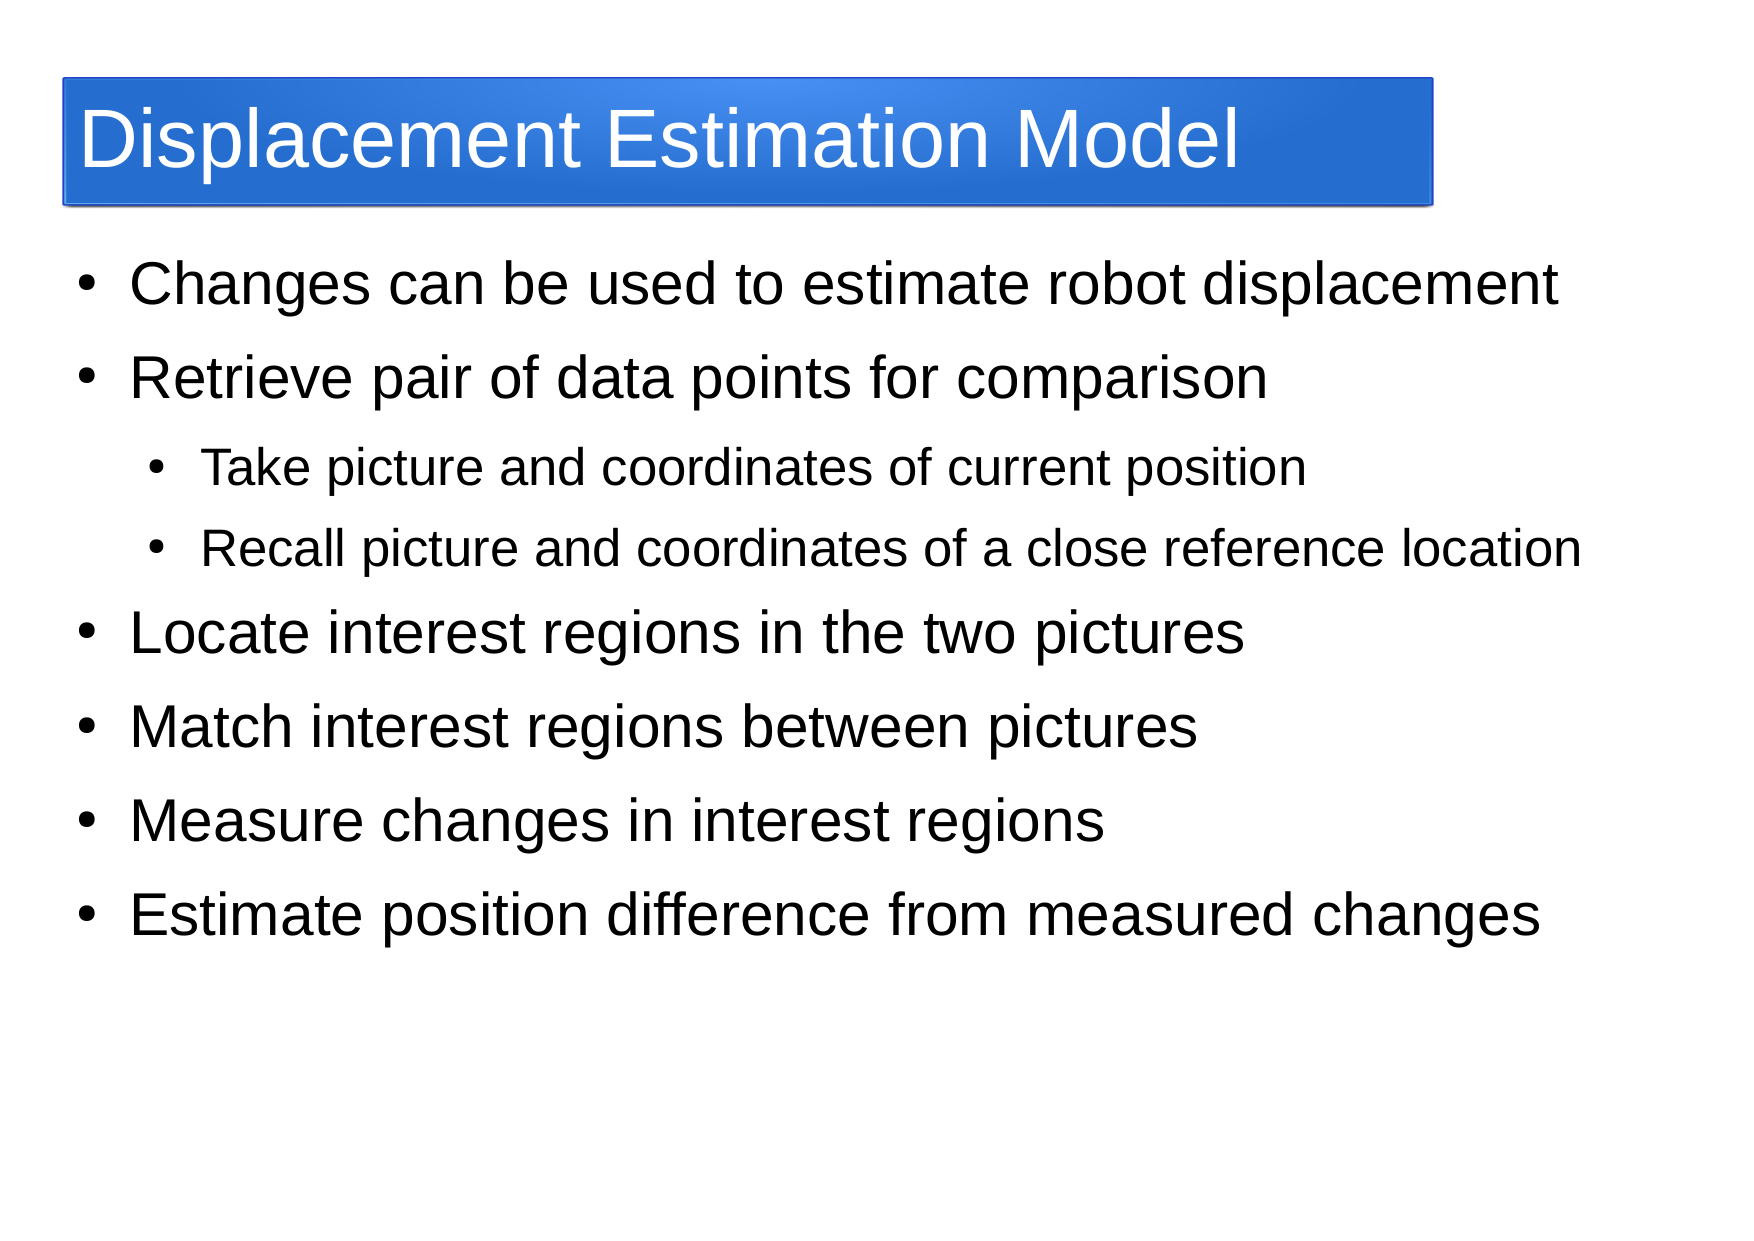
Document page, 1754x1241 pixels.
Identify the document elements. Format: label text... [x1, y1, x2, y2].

title Displacement Estimation Model [78, 80, 1429, 198]
picture [58, 77, 1439, 209]
list Changes can be used to estimate robot displacement Retrieve pair of data points for comparison Take picture and coordinates of current position Recall picture and coordinates of a close reference location Locate interest regions in the two pictures Match interest regions between pictures Measure changes in interest regions Estimate position difference from measured changes [58, 249, 1696, 1122]
